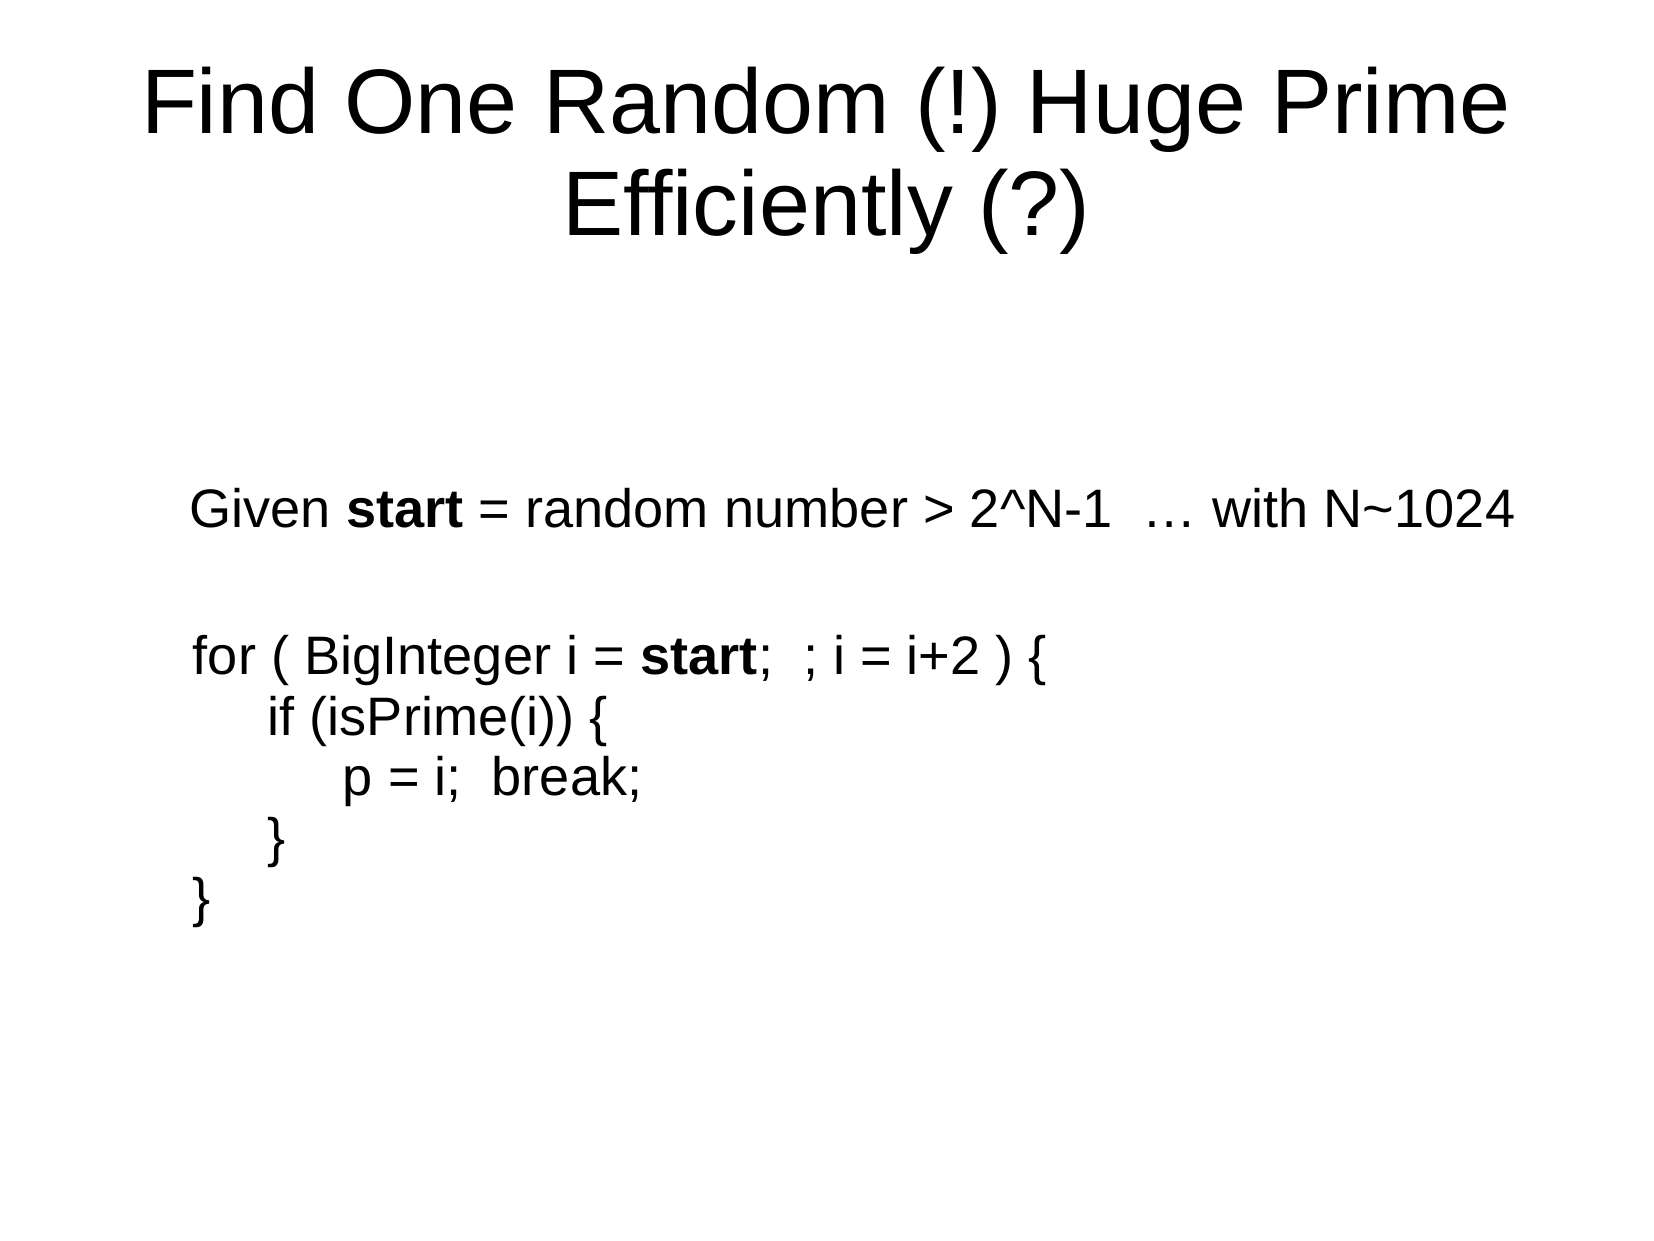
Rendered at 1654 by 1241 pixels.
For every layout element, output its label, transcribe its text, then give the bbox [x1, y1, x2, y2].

title Find One Random (!) Huge Prime Efficiently (?) [82, 49, 1571, 257]
text_box for ( BigInteger i = start; ; i = i+2 ) { if (isPrime(i)) { p = i; break; } } [178, 618, 1062, 936]
text_box Given start = random number > 2^N-1 … with N~1024 [174, 470, 1532, 547]
